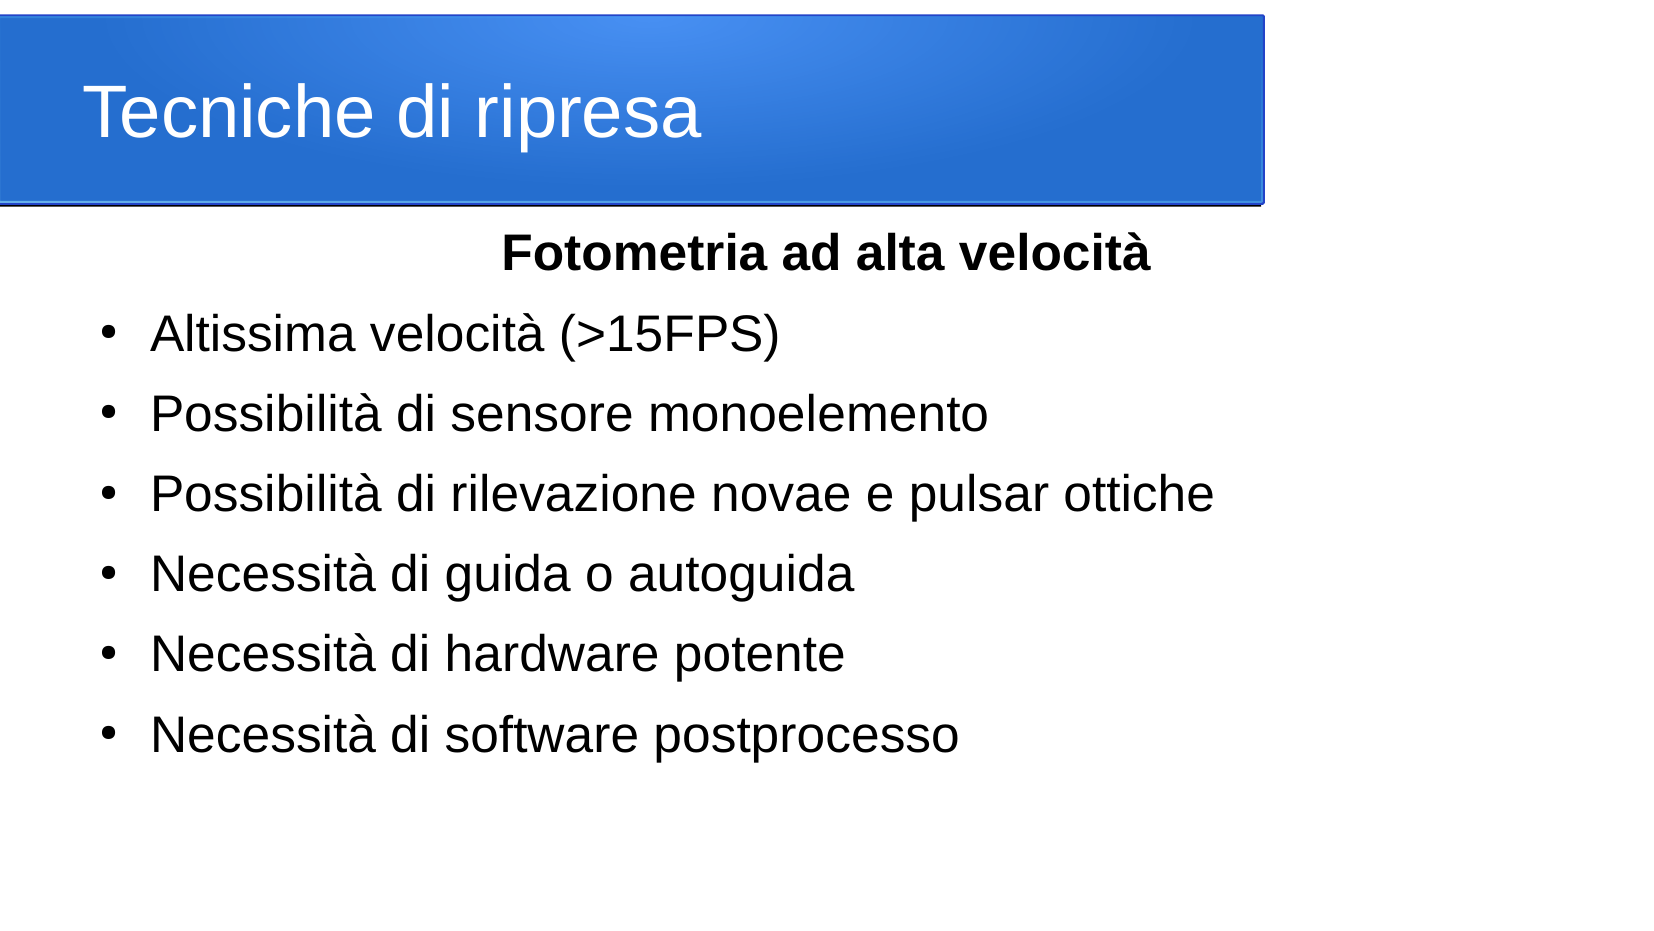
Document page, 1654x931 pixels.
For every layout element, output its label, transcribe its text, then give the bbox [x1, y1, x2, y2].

title Tecniche di ripresa [82, 35, 1235, 189]
list Fotometria ad alta velocità Altissima velocità (>15FPS) Possibilità di sensore monoelemento Possibilità di rilevazione novae e pulsar ottiche Necessità di guida o autoguida Necessità di hardware potente Necessità di software postprocesso [82, 224, 1571, 764]
